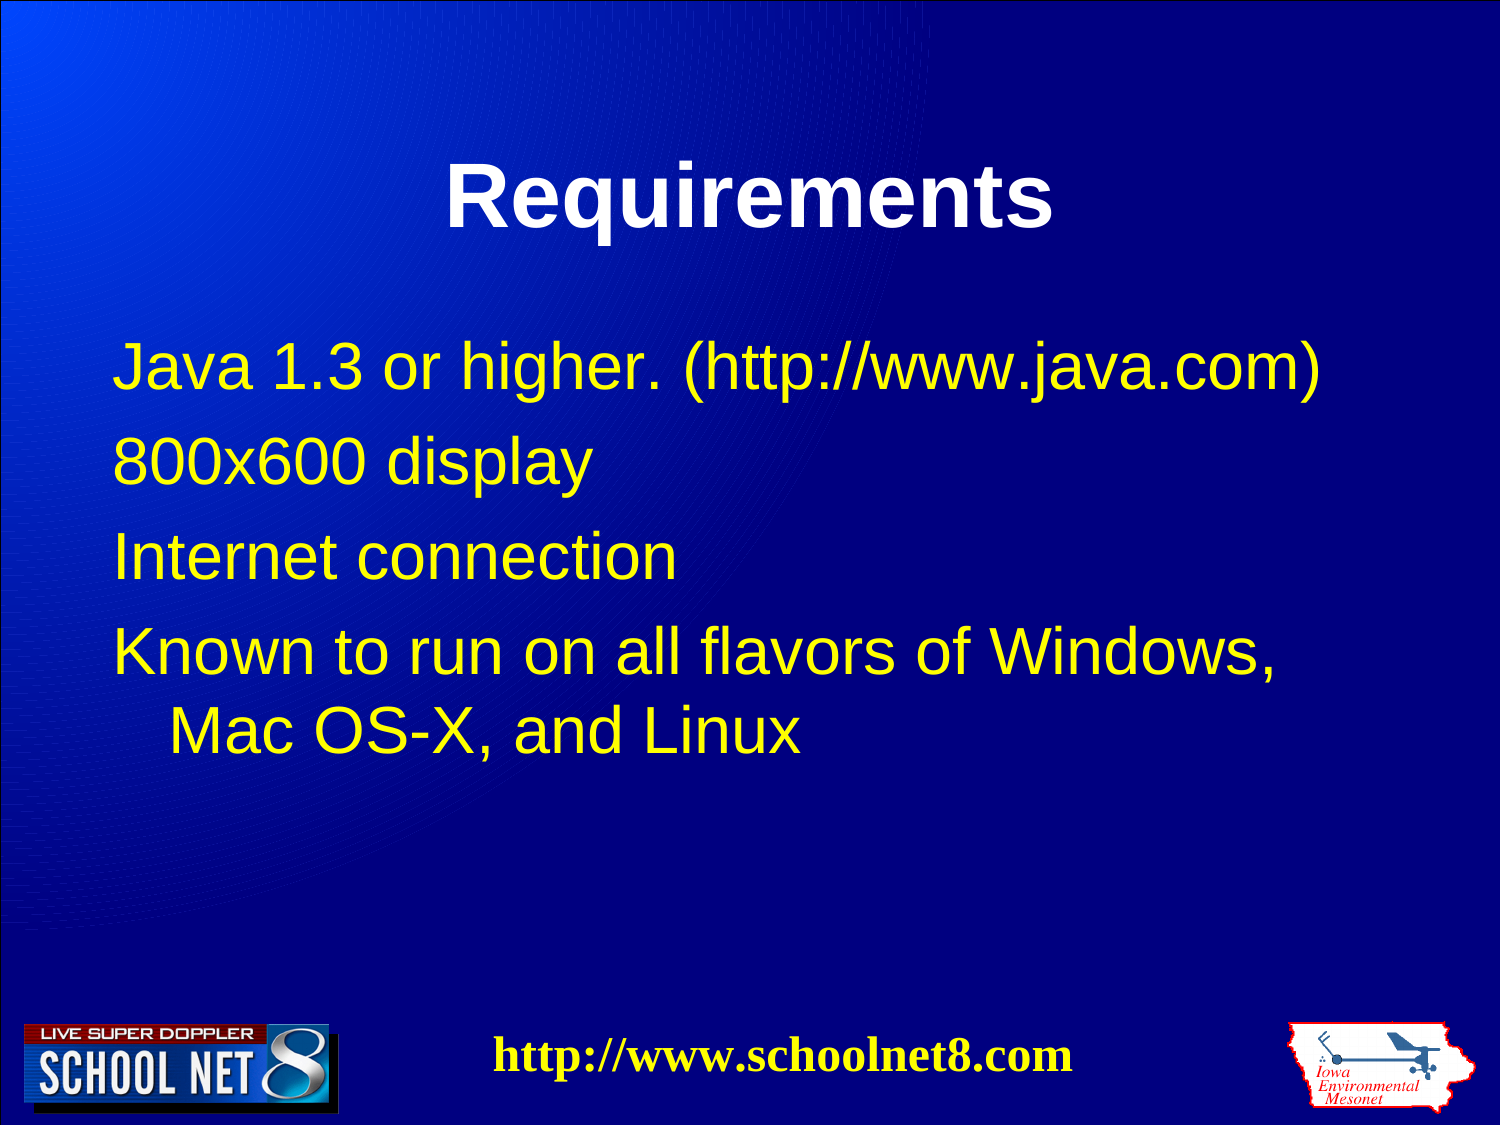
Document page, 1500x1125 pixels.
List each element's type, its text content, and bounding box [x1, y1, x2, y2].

picture [1287, 1021, 1476, 1114]
list Java 1.3 or higher. (http://www.java.com) 800x600 display Internet connection Known to run on all flavors of Windows, Mac OS-X, and Linux [112, 324, 1388, 1001]
picture [24, 1024, 329, 1103]
title Requirements [112, 78, 1388, 309]
